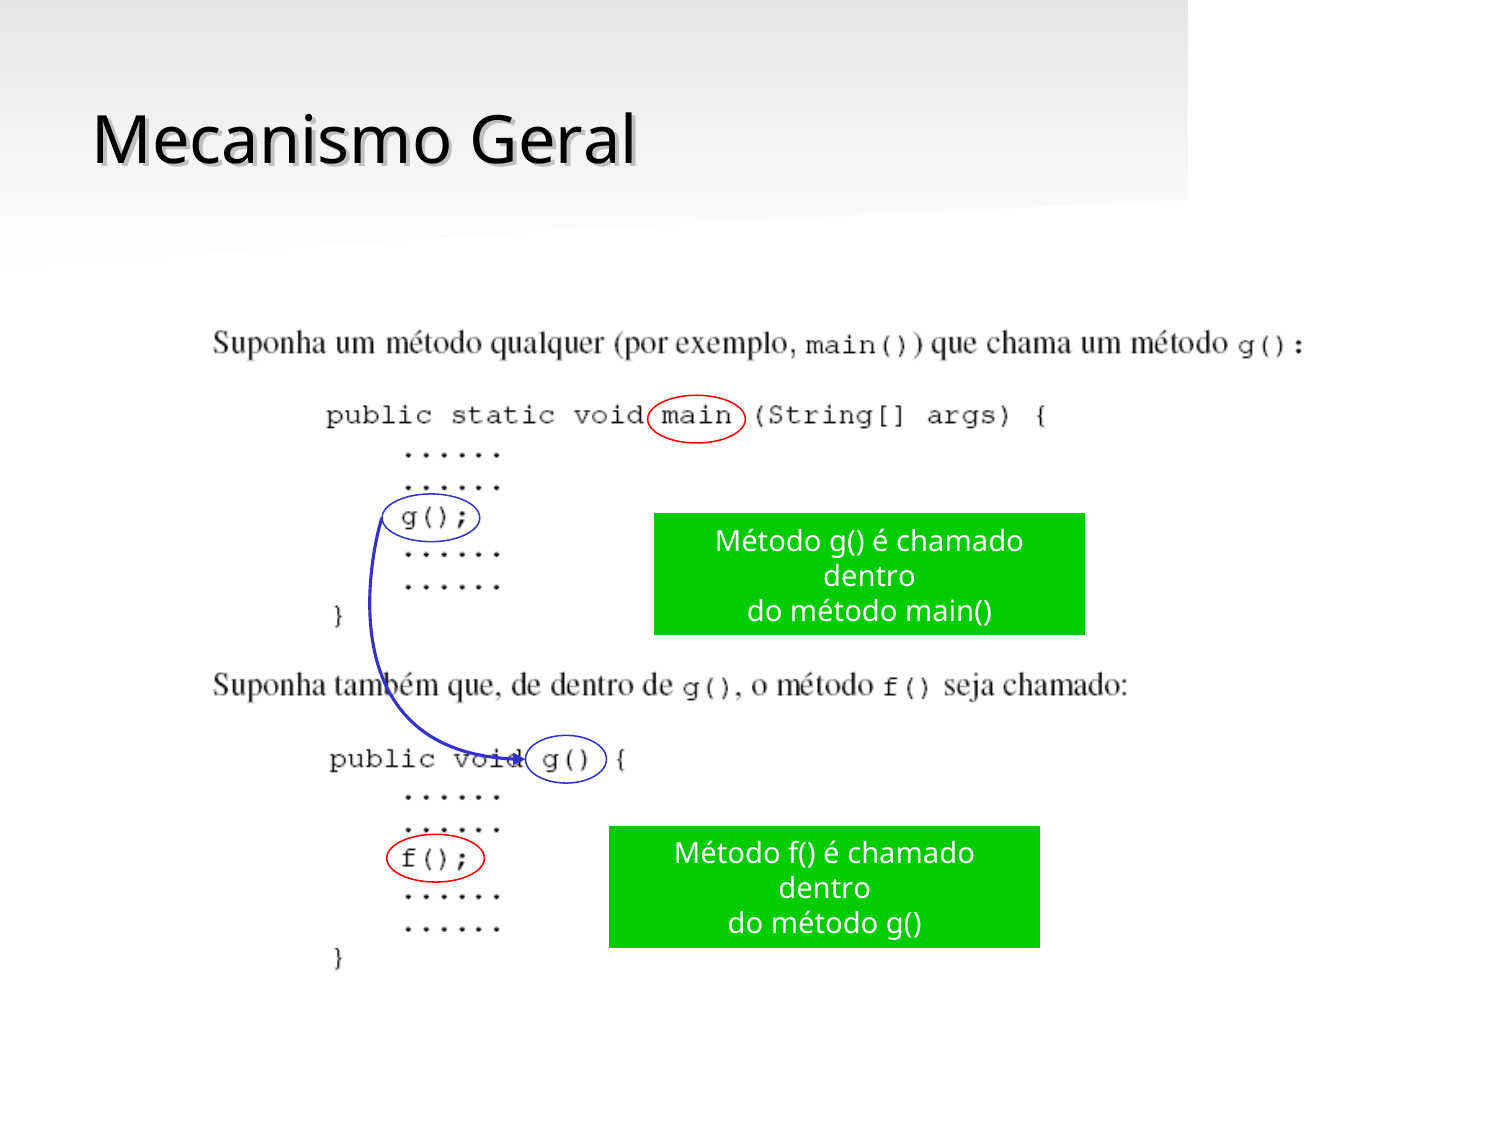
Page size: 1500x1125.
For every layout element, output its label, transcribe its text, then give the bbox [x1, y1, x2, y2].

text_box Método f() é chamado dentro do método g() [609, 827, 1040, 948]
text_box Método g() é chamado dentro do método main() [654, 514, 1085, 635]
title Mecanismo Geral [76, 42, 1427, 231]
picture [207, 321, 1319, 974]
